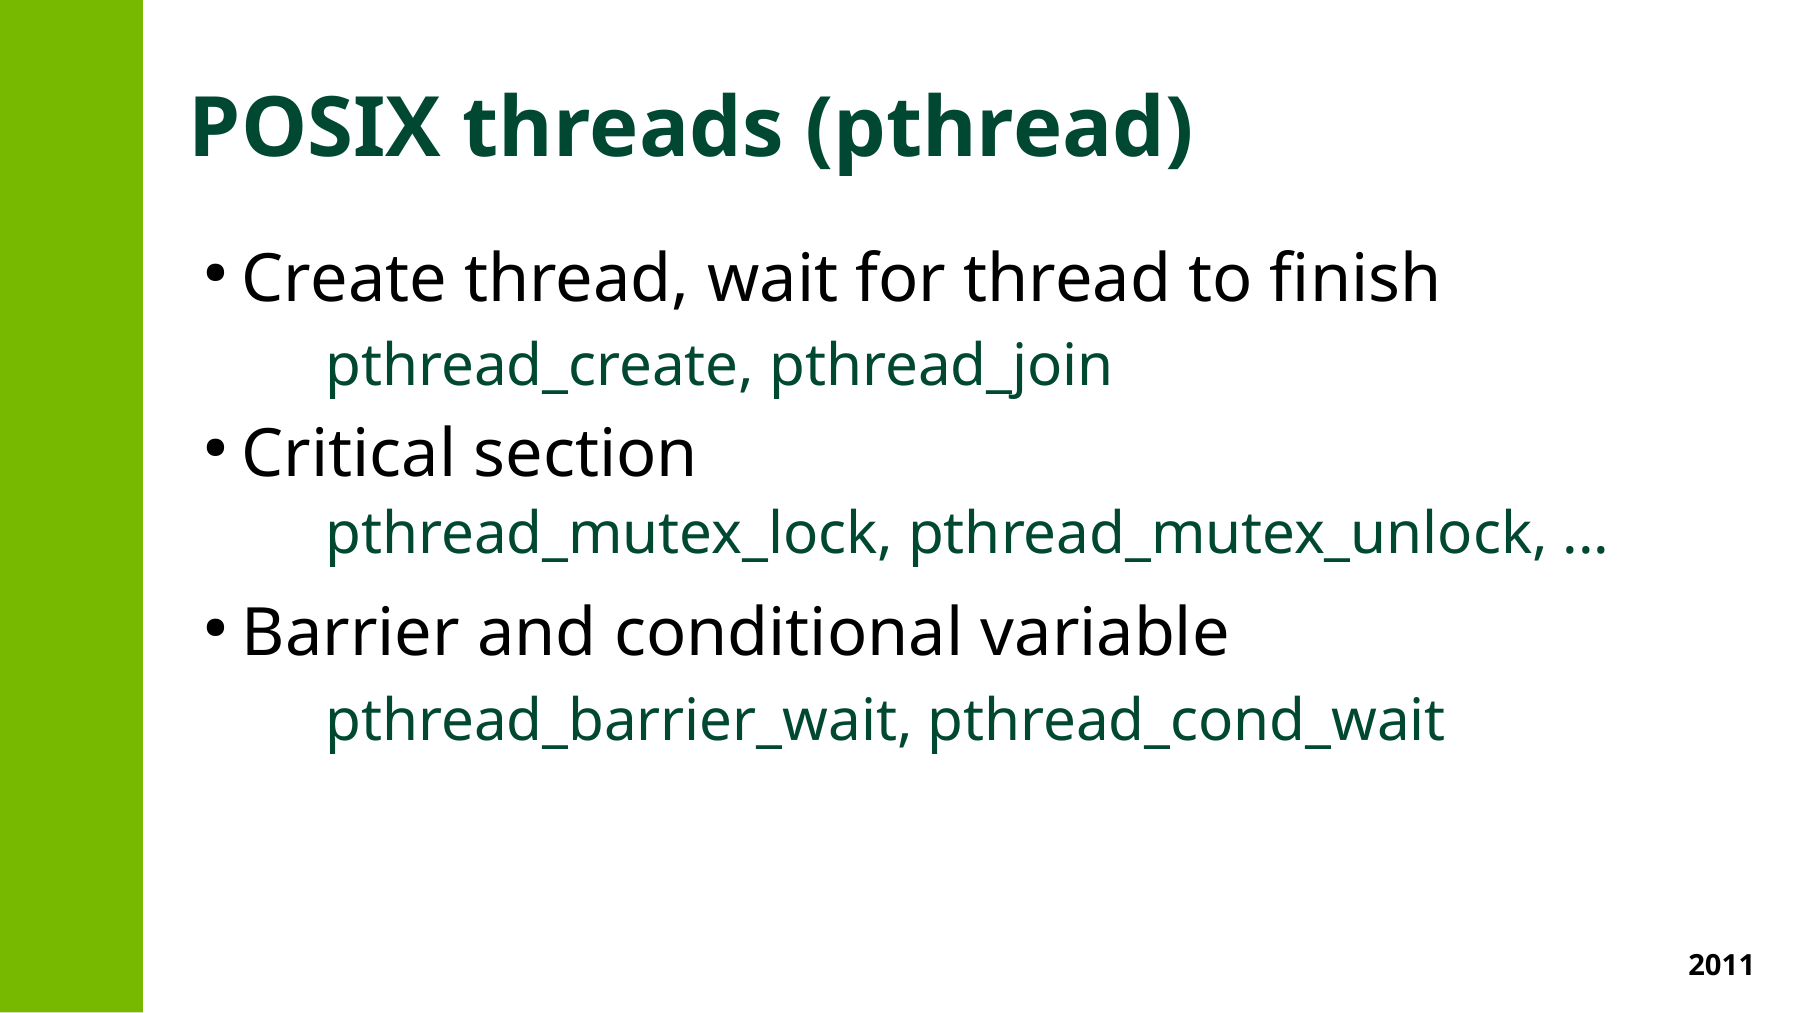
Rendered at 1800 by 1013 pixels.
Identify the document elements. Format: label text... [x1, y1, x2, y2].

list Create thread, wait for thread to finish pthread_create, pthread_join Critical section pthread_mutex_lock, pthread_mutex_unlock, ... Barrier and conditional variable pthread_barrier_wait, pthread_cond_wait [188, 227, 1733, 976]
title POSIX threads (pthread) [188, 40, 1733, 211]
